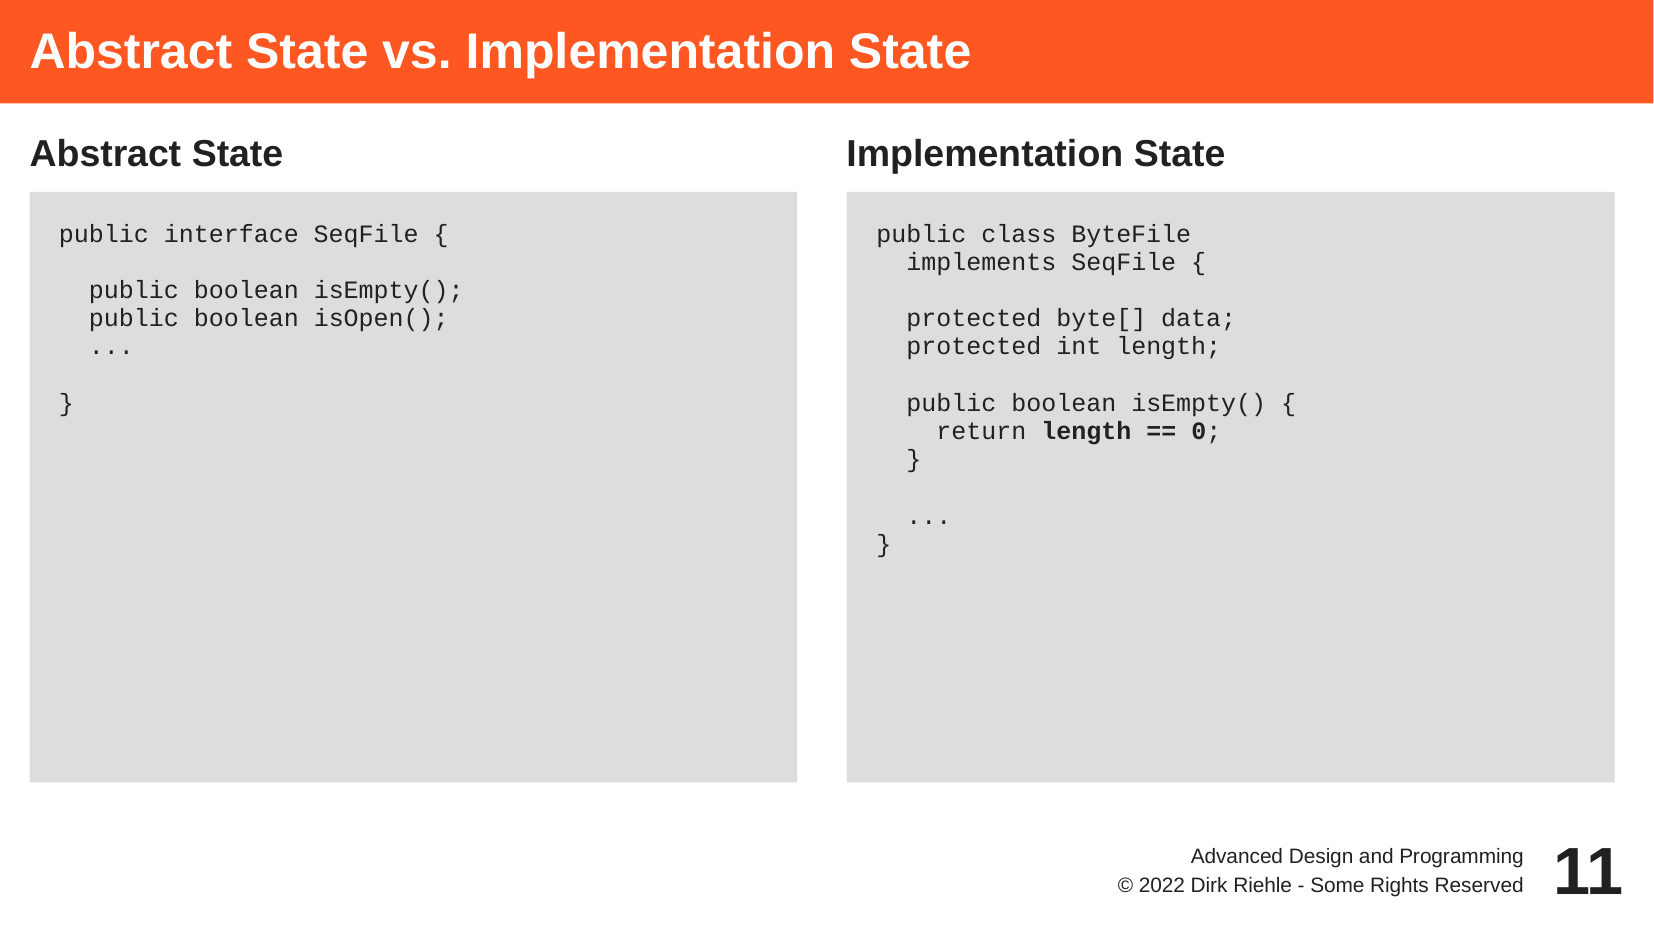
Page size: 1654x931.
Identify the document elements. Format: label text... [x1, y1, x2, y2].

list Abstract State [29, 132, 808, 813]
list public class ByteFile implements SeqFile { protected byte[] data; protected int length; public boolean isEmpty() { return length == 0; } ... } [846, 191, 1615, 783]
title Abstract State vs. Implementation State [0, 0, 1654, 104]
list public interface SeqFile { public boolean isEmpty(); public boolean isOpen(); ... } [29, 191, 798, 783]
list Implementation State [846, 132, 1625, 813]
